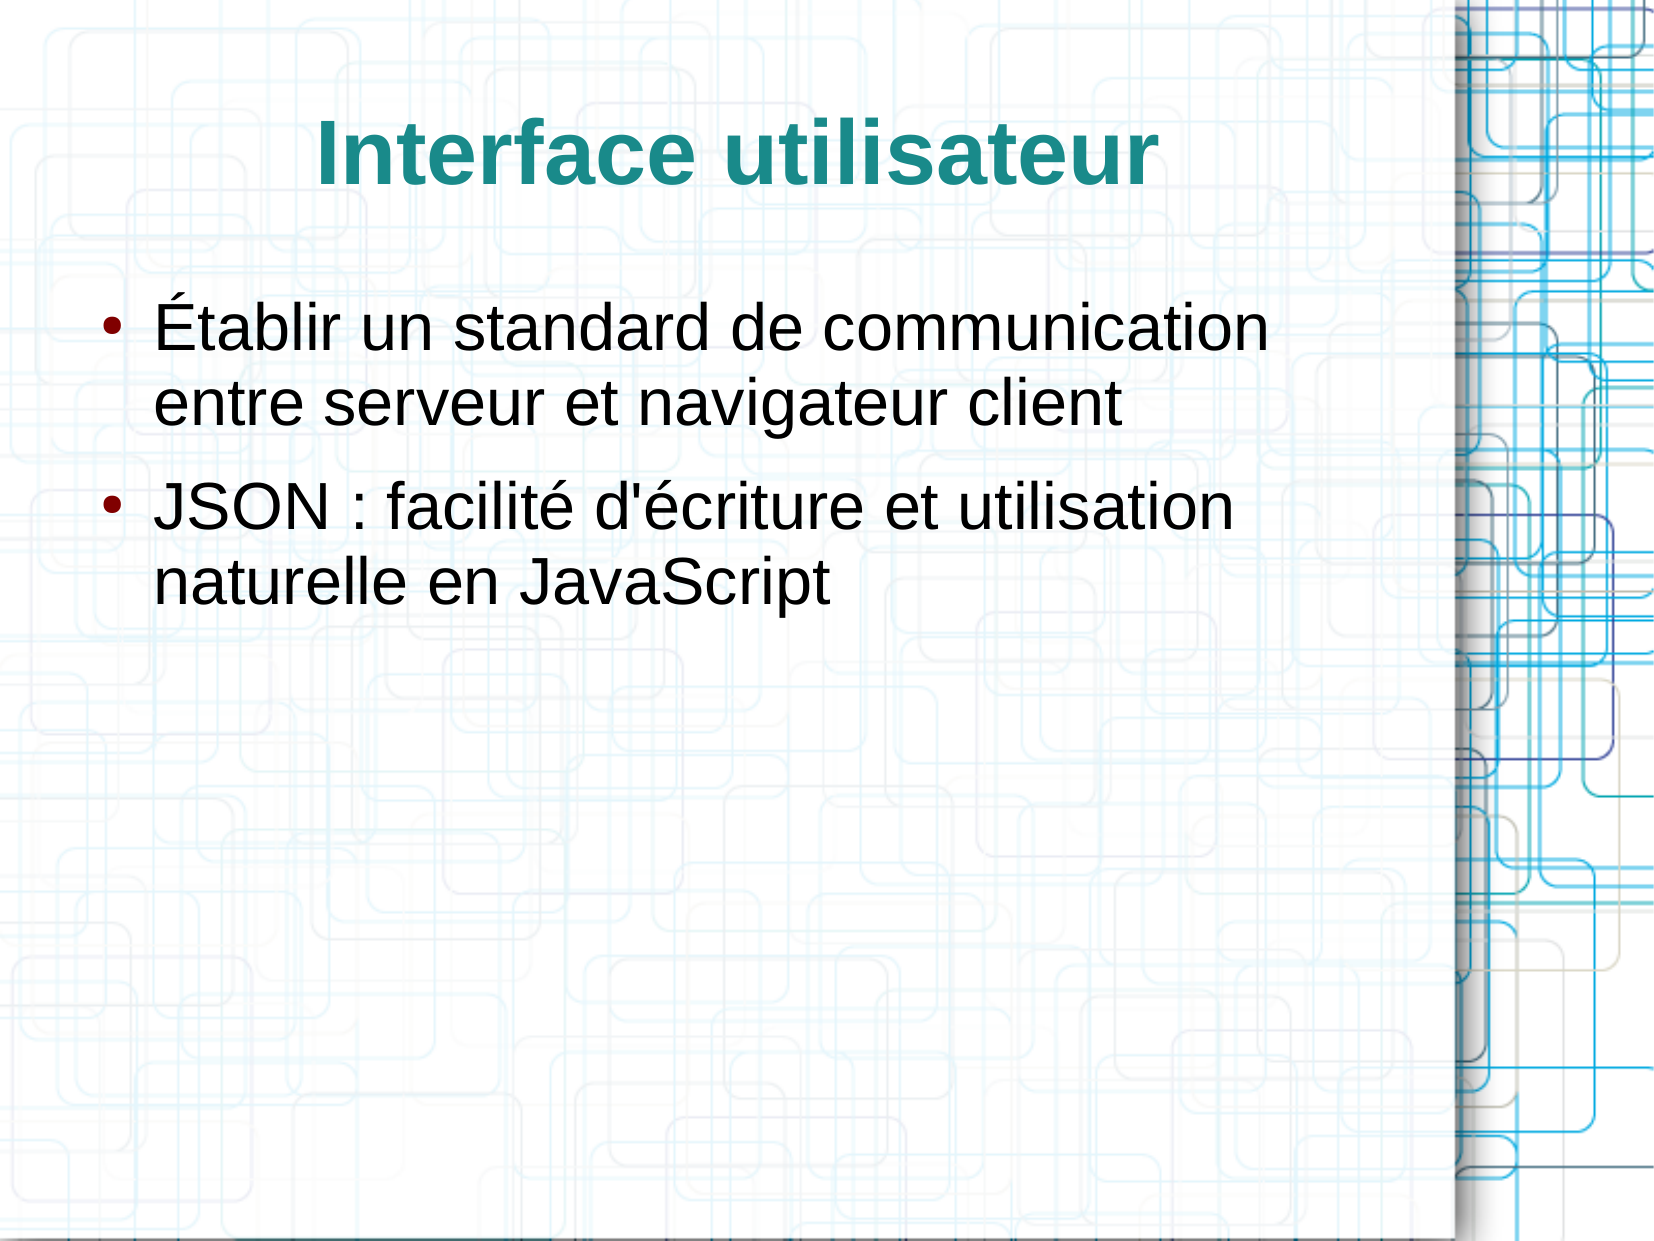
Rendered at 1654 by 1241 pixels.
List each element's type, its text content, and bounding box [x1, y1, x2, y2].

picture [0, 0, 1654, 1241]
title Interface utilisateur [59, 49, 1418, 257]
list Établir un standard de communication entre serveur et navigateur client JSON : facilité d'écriture et utilisation naturelle en JavaScript [82, 290, 1418, 1010]
